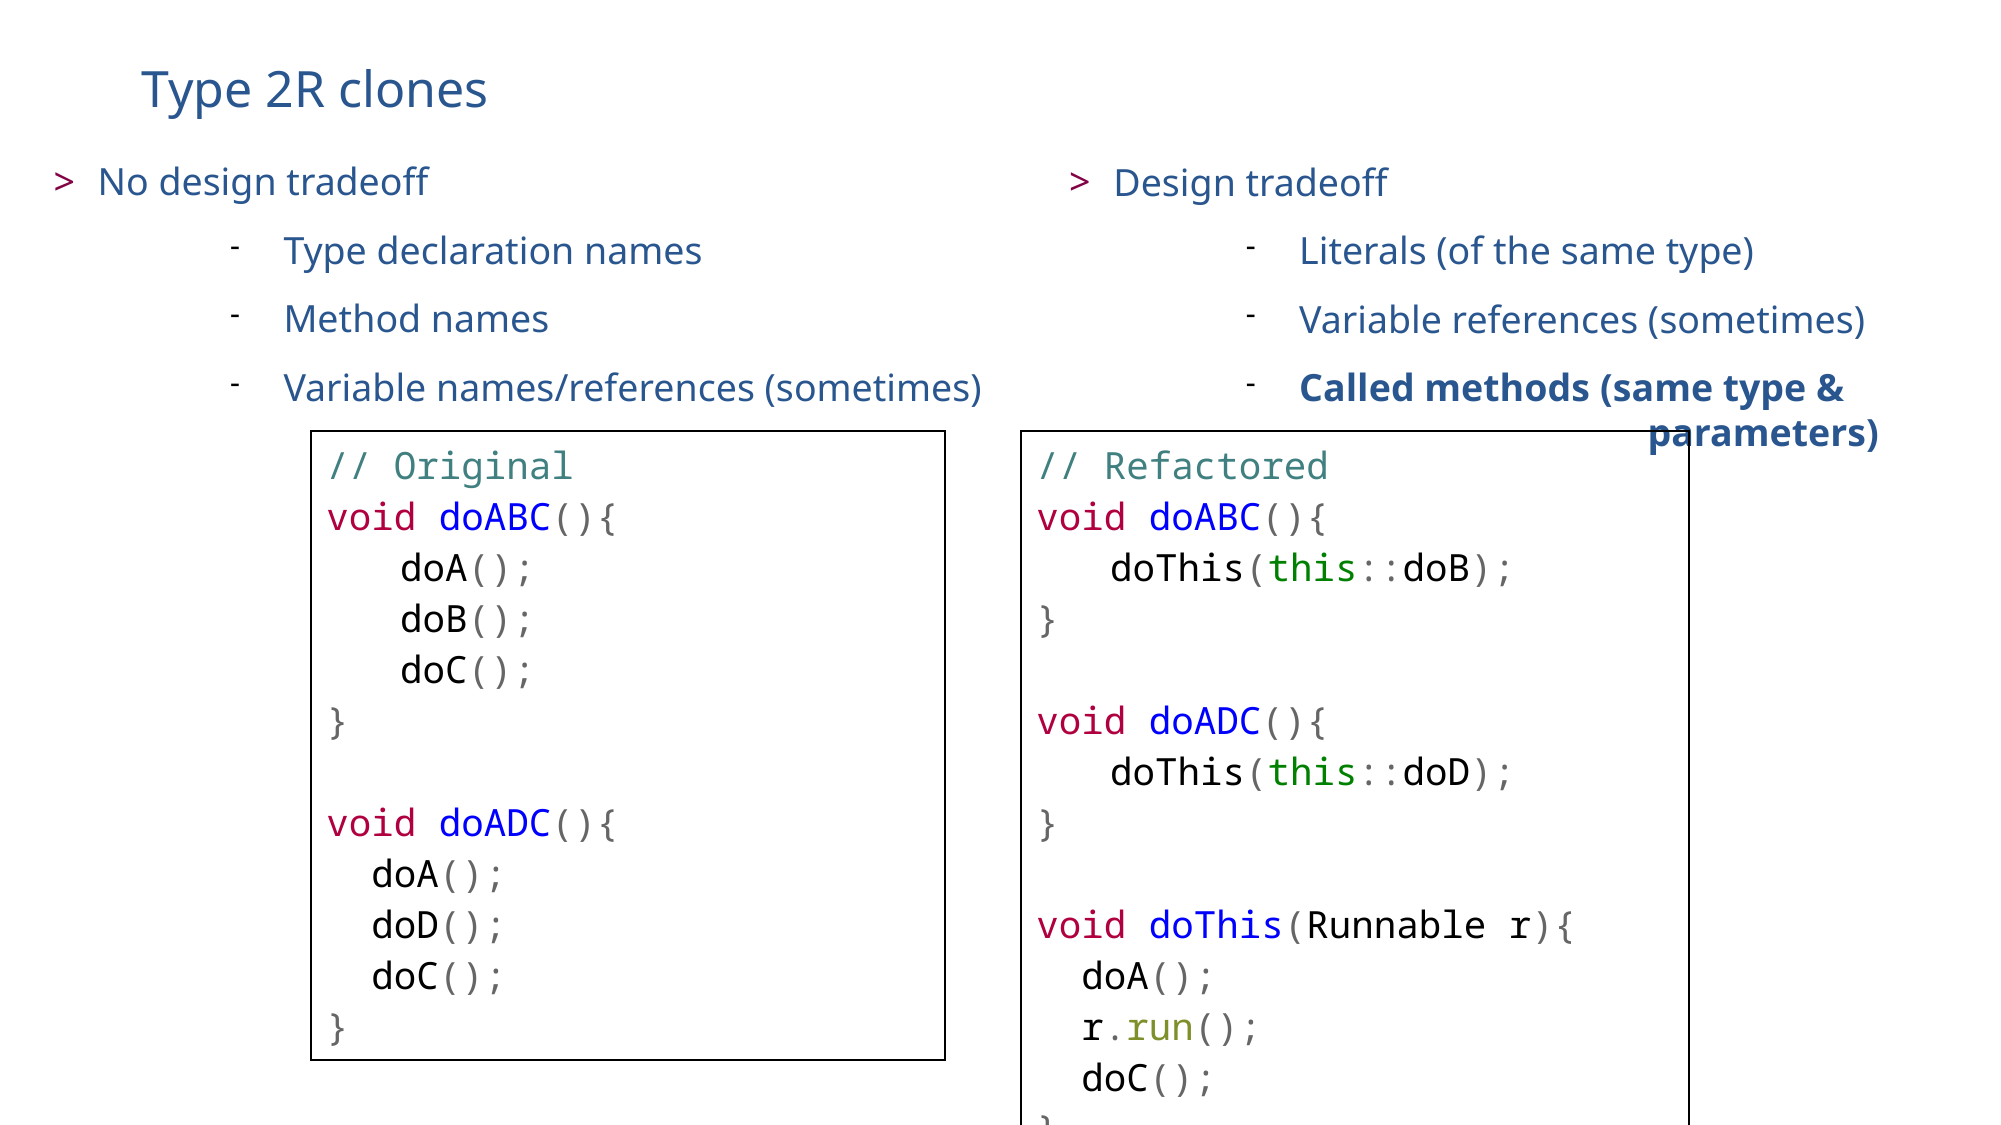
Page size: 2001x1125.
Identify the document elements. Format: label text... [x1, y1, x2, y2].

text_box // Refactored void doABC(){ doThis(this::doB); } void doADC(){ doThis(this::doD); } void doThis(Runnable r){ doA(); r.run(); doC(); } [1020, 431, 1690, 1111]
text_box No design tradeoff Type declaration names Method names Variable names/references (sometimes) [53, 153, 1067, 402]
text_box // Original void doABC(){ doA(); doB(); doC(); } void doADC(){ doA(); doD(); doC(); } [310, 431, 946, 1016]
text_box Design tradeoff Literals (of the same type) Variable references (sometimes) Called methods (same type & parameters) [1069, 154, 2000, 402]
text_box Type 2R clones [142, 59, 1842, 124]
